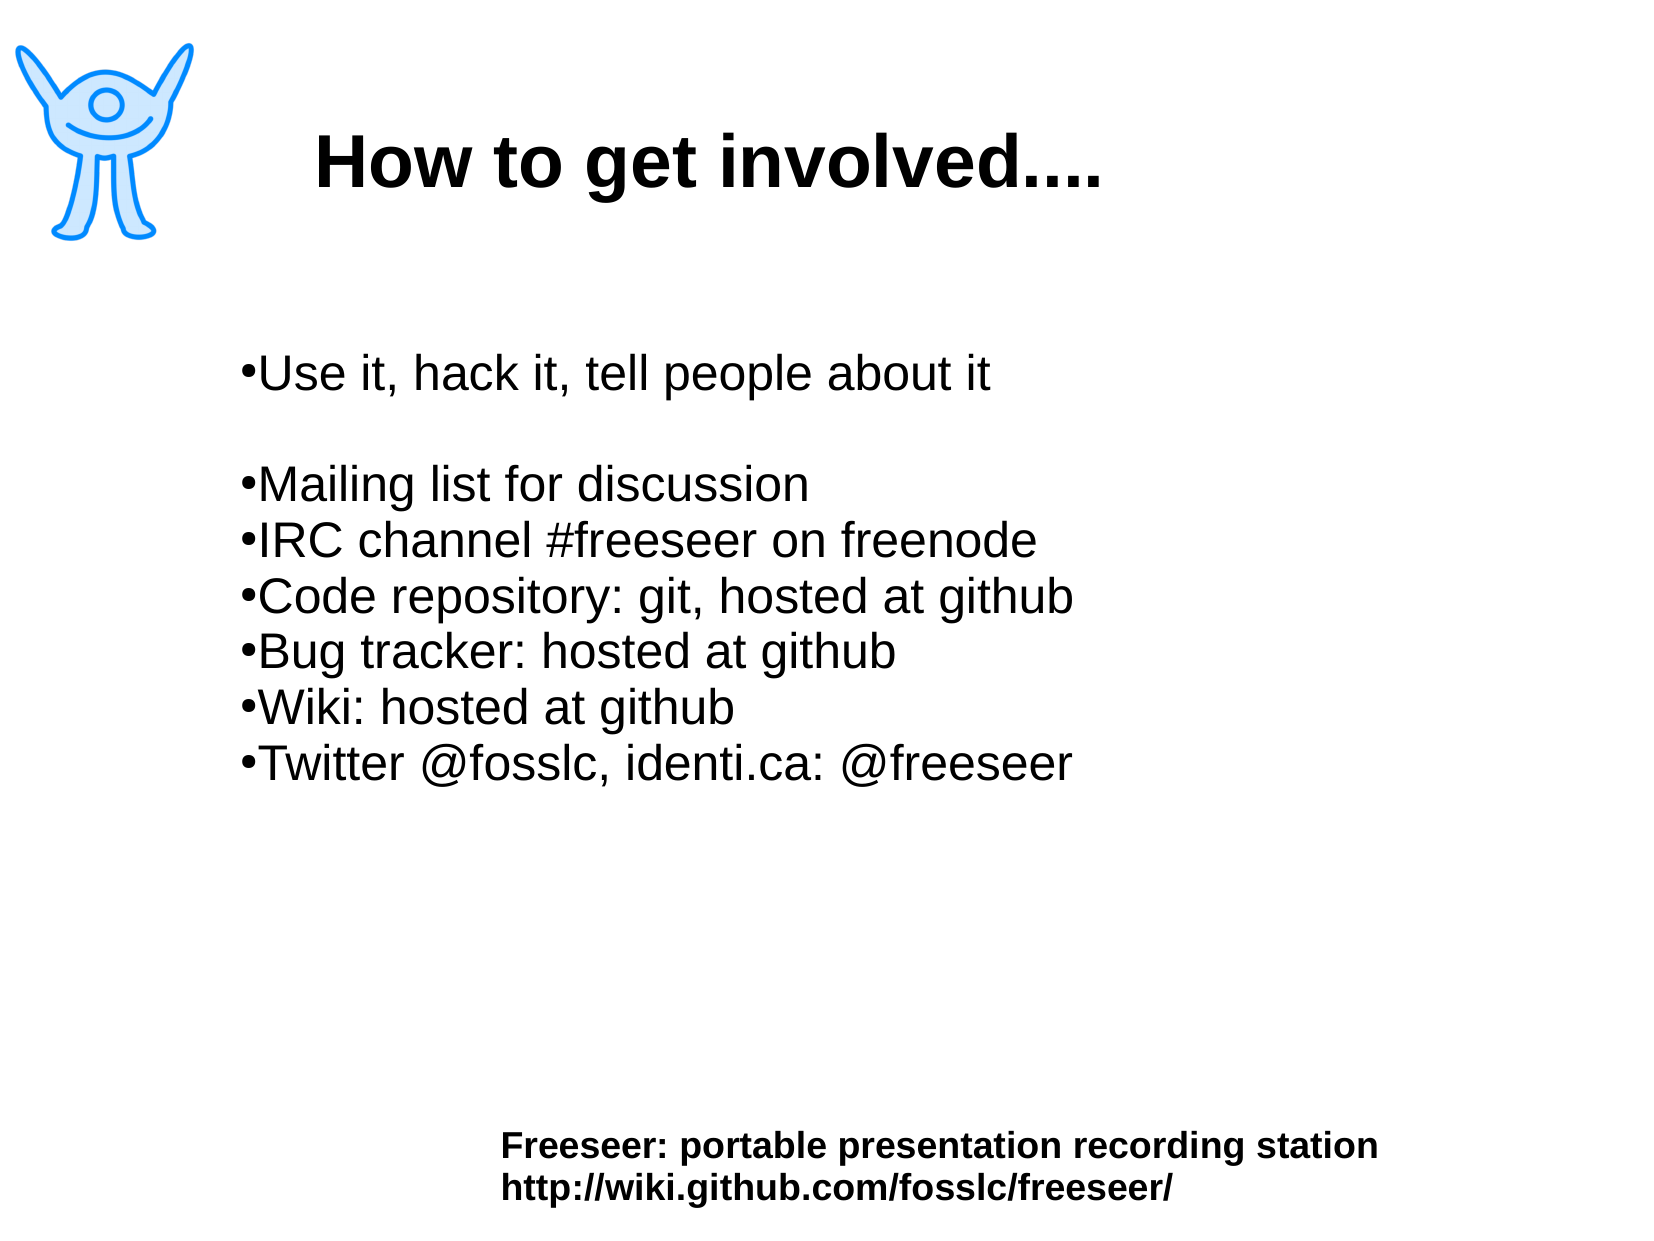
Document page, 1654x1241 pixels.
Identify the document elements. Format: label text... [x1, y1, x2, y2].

picture [8, 25, 198, 293]
text_box How to get involved.... [300, 112, 1501, 212]
text_box Use it, hack it, tell people about it Mailing list for discussion IRC channel #freeseer on freenode Code repository: git, hosted at github Bug tracker: hosted at github Wiki: hosted at github Twitter @fosslc, identi.ca: @freeseer [225, 337, 1351, 799]
